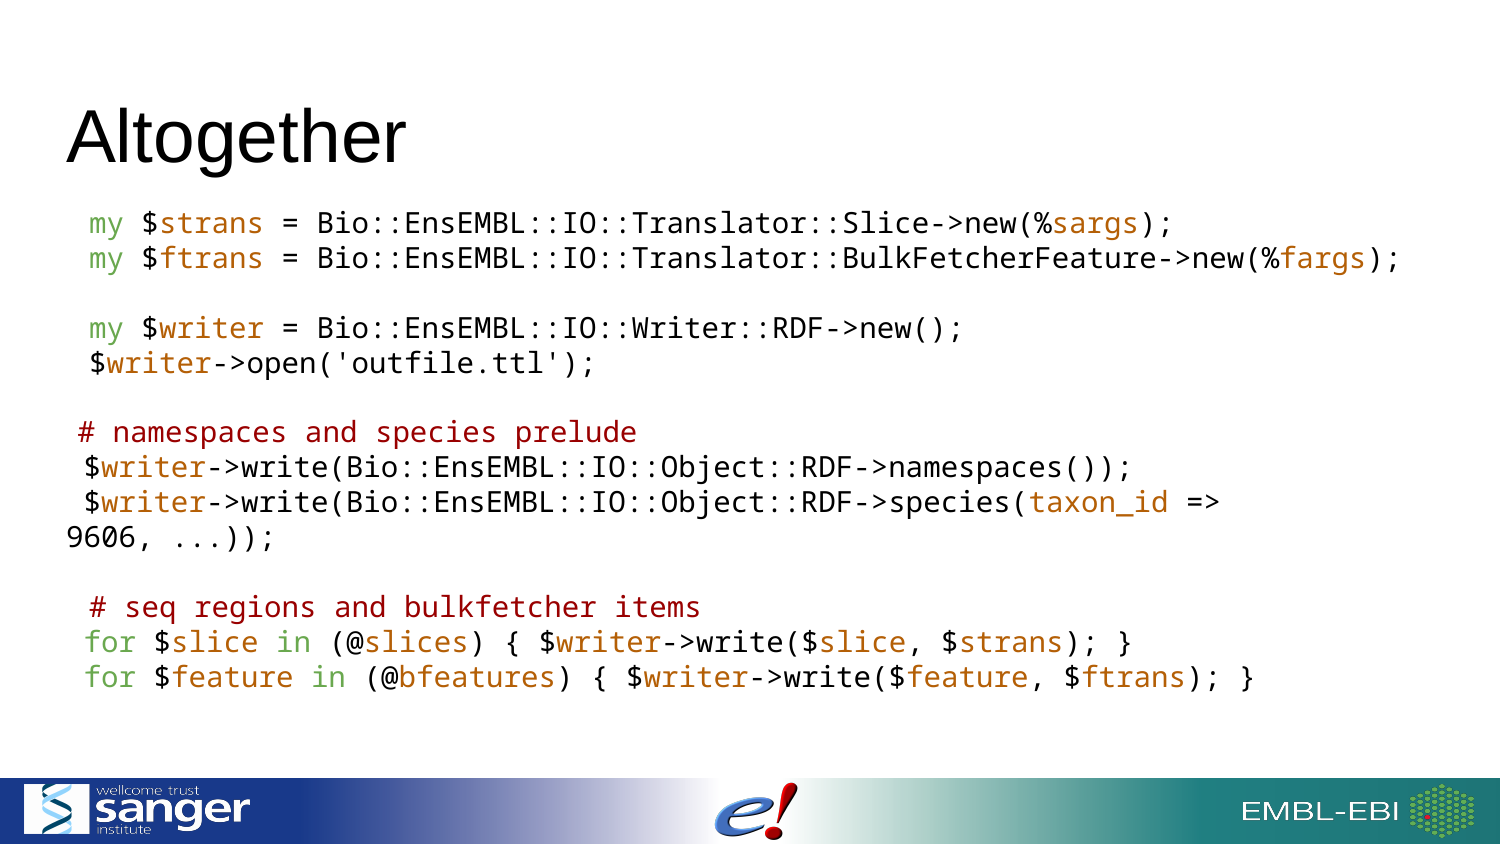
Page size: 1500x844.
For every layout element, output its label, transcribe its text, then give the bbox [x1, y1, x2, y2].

picture [0, 778, 1500, 844]
list my $strans = Bio::EnsEMBL::IO::Translator::Slice->new(%sargs); my $ftrans = Bio::EnsEMBL::IO::Translator::BulkFetcherFeature->new(%fargs); my $writer = Bio::EnsEMBL::IO::Writer::RDF->new(); $writer->open('outfile.ttl'); # namespaces and species prelude $writer->write(Bio::EnsEMBL::IO::Object::RDF->namespaces()); $writer->write(Bio::EnsEMBL::IO::Object::RDF->species(taxon_id => 9606, ...)); # seq regions and bulkfetcher items for $slice in (@slices) { $writer->write($slice, $strans); } for $feature in (@bfeatures) { $writer->write($feature, $ftrans); } [51, 189, 1449, 750]
title Altogether [51, 72, 1449, 167]
